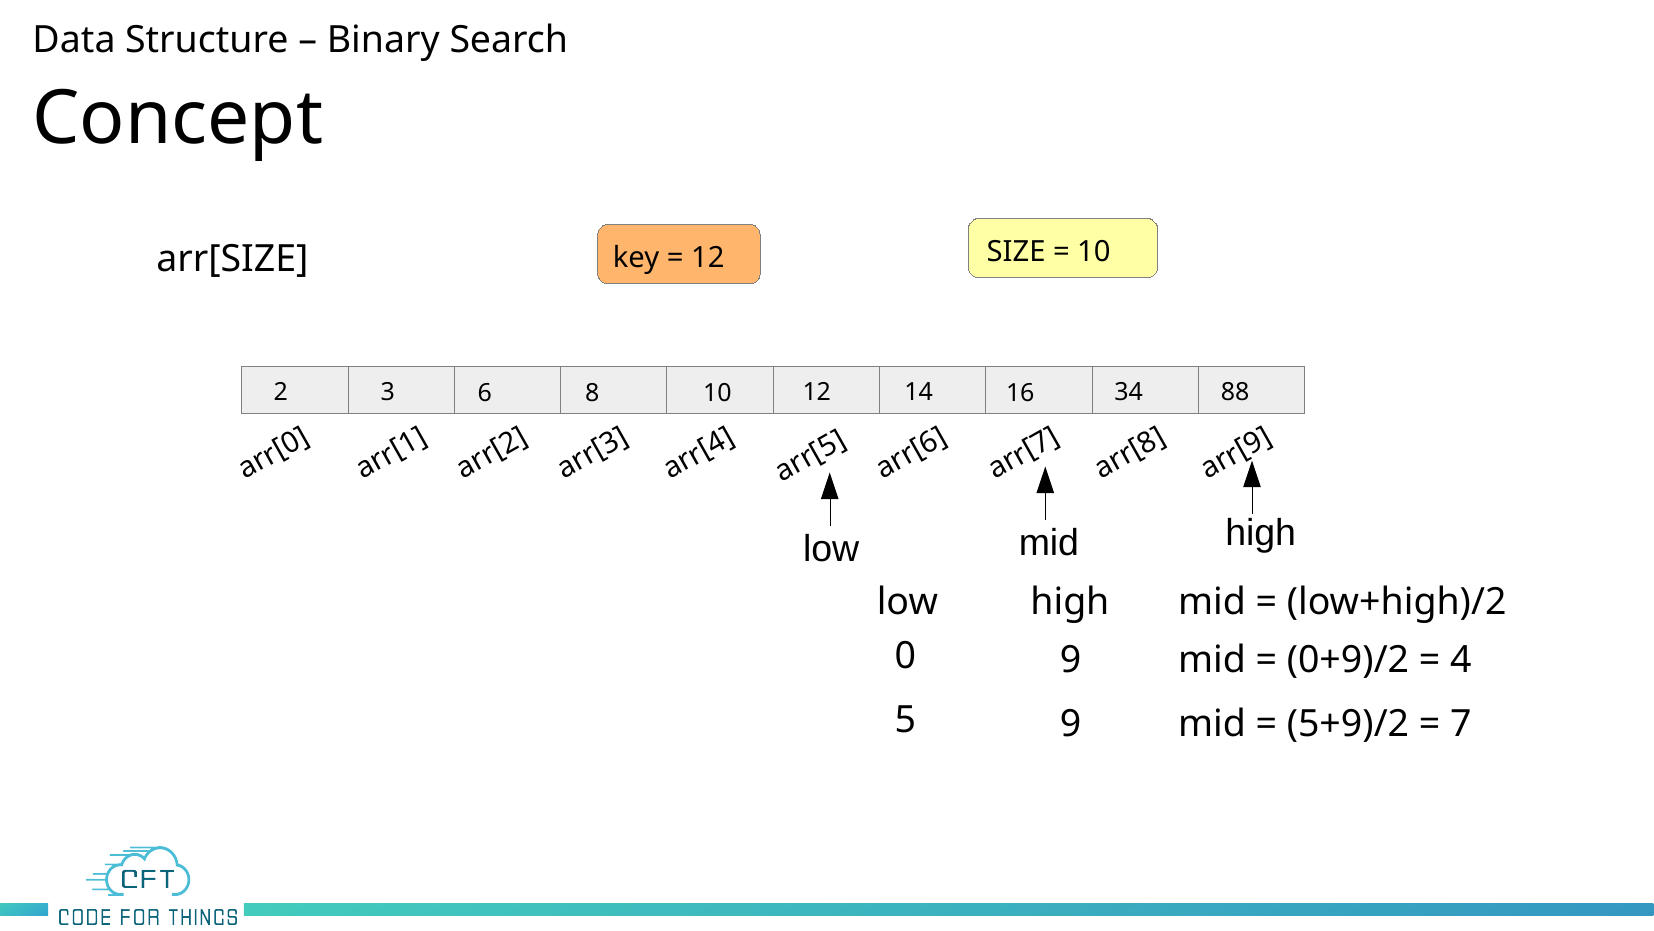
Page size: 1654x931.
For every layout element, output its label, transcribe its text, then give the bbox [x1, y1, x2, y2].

text_box arr[8] [1072, 389, 1207, 505]
text_box low [862, 566, 957, 626]
text_box arr[7] [964, 412, 1104, 505]
text_box [1288, 366, 1305, 414]
text_box arr[SIZE] [141, 224, 355, 291]
text_box arr[9] [1175, 390, 1317, 505]
text_box mid = (low+high)/2 [1163, 566, 1563, 625]
text_box 6 [462, 367, 545, 412]
text_box arr[3] [531, 404, 673, 505]
text_box 88 [1206, 366, 1288, 418]
text_box high [1210, 504, 1311, 562]
text_box 9 [1045, 625, 1099, 684]
text_box mid = (0+9)/2 = 4 [1163, 625, 1654, 686]
text_box [241, 366, 285, 414]
text_box arr[0] [212, 397, 353, 505]
text_box 12 [787, 366, 870, 411]
text_box low [788, 519, 875, 577]
text_box [971, 366, 991, 414]
text_box arr[6] [857, 404, 992, 505]
text_box 5 [879, 685, 934, 744]
text_box 3 [365, 366, 436, 411]
picture [59, 846, 237, 925]
text_box arr[2] [430, 393, 567, 505]
text_box key = 12 [590, 229, 768, 284]
text_box SIZE = 10 [971, 222, 1152, 272]
text_box high [1015, 566, 1128, 626]
text_box [870, 366, 889, 414]
text_box mid = (5+9)/2 = 7 [1163, 689, 1654, 750]
text_box 14 [889, 366, 971, 418]
text_box [599, 224, 759, 229]
text_box [436, 366, 828, 414]
text_box [1181, 366, 1206, 414]
text_box 9 [1045, 689, 1099, 748]
text_box 2 [258, 366, 329, 411]
text_box [1088, 366, 1099, 414]
text_box 34 [1099, 366, 1181, 418]
text_box arr[5] [750, 407, 891, 508]
text_box arr[1] [330, 389, 467, 505]
text_box 16 [991, 366, 1088, 418]
text_box 10 [688, 367, 774, 412]
text_box arr[4] [641, 412, 780, 505]
text_box [968, 218, 1158, 278]
text_box 0 [879, 620, 934, 680]
text_box mid [1003, 513, 1094, 571]
text_box 8 [570, 367, 652, 412]
title Data Structure – Binary Search Concept [32, 12, 1184, 166]
text_box [329, 366, 403, 414]
